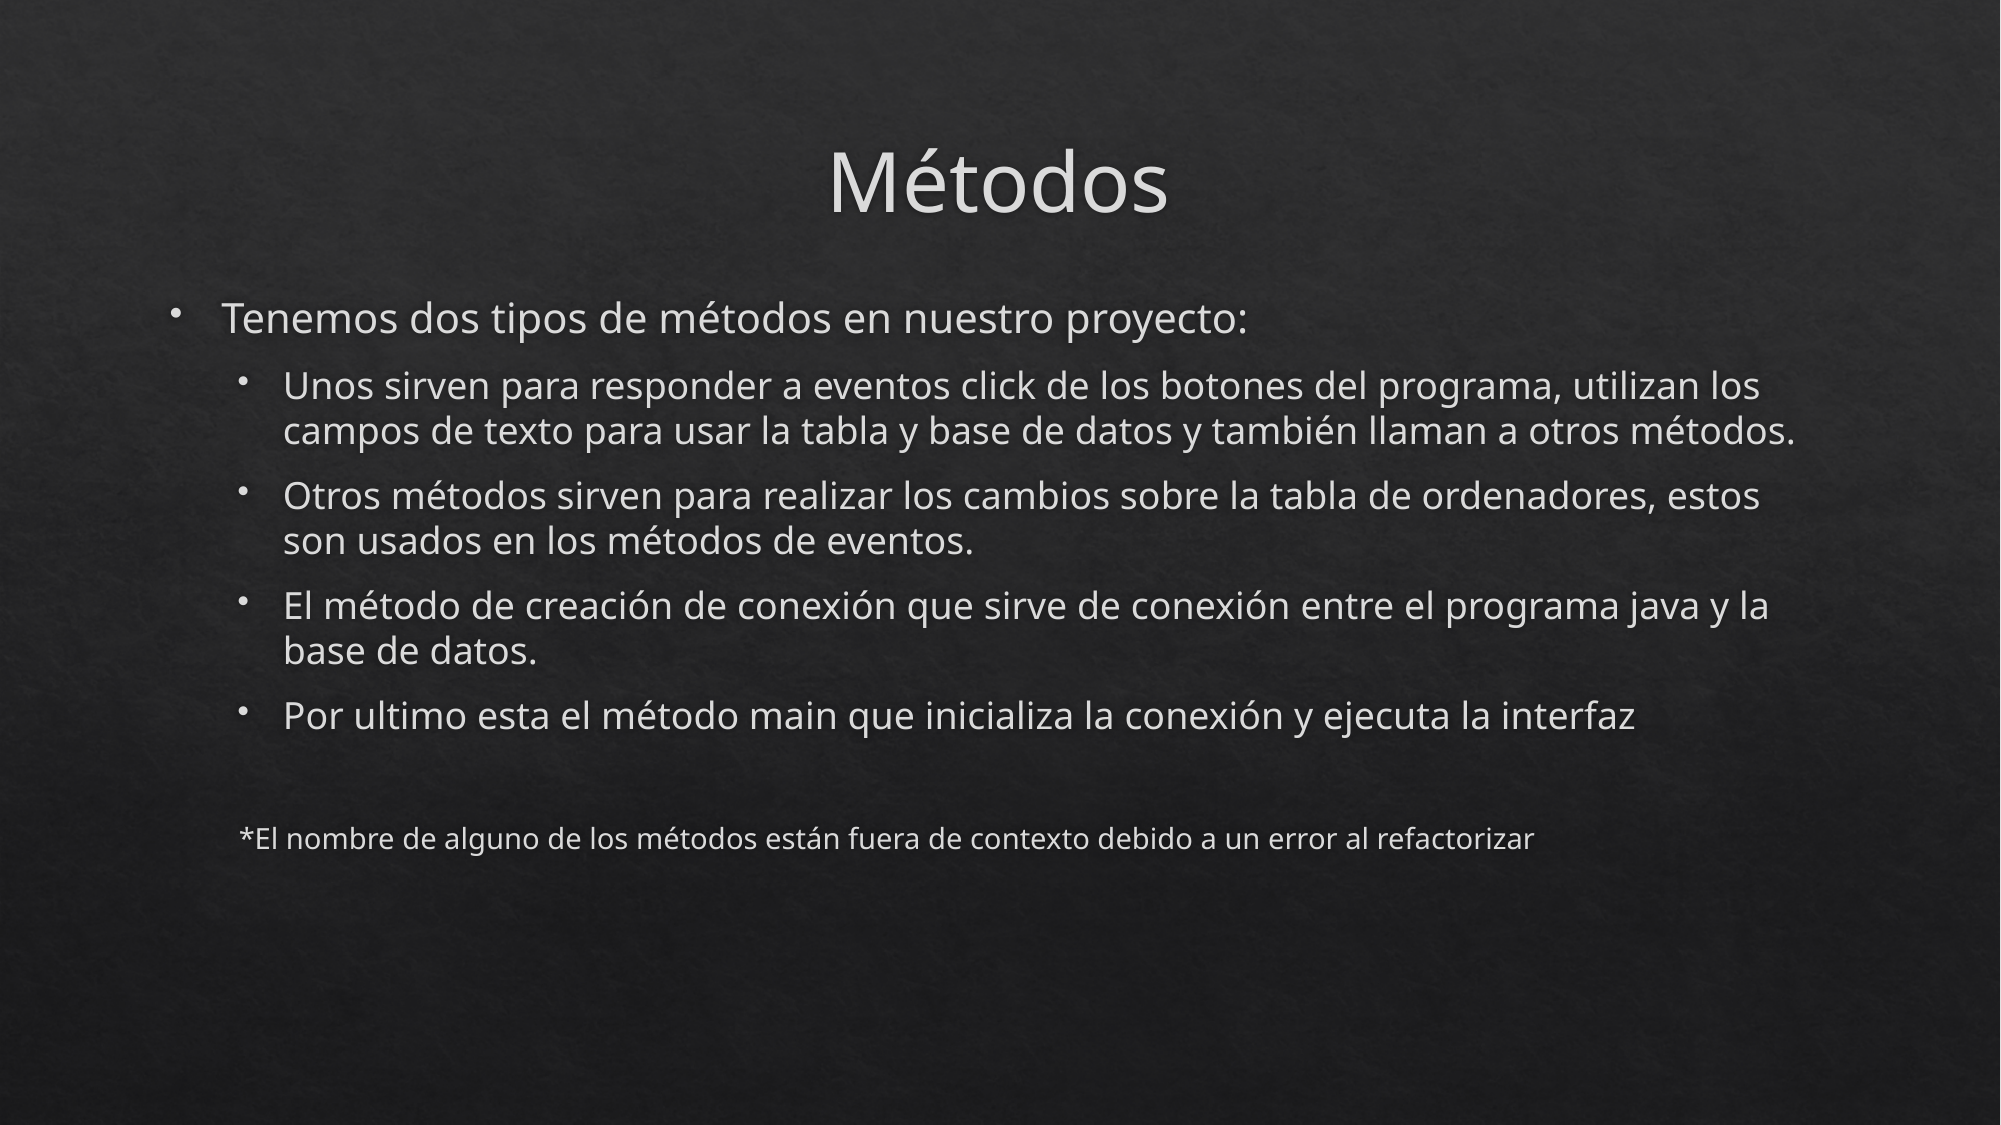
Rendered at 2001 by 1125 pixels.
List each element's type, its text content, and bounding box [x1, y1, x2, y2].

list Tenemos dos tipos de métodos en nuestro proyecto: Unos sirven para responder a eventos click de los botones del programa, utilizan los campos de texto para usar la tabla y base de datos y también llaman a otros métodos. Otros métodos sirven para realizar los cambios sobre la tabla de ordenadores, estos son usados en los métodos de eventos. El método de creación de conexión que sirve de conexión entre el programa java y la base de datos. Por ultimo esta el método main que inicializa la conexión y ejecuta la interfaz *El nombre de alguno de los métodos están fuera de contexto debido a un error al refactorizar [149, 284, 1849, 950]
title Métodos [149, 99, 1849, 260]
picture [0, 0, 2001, 1125]
